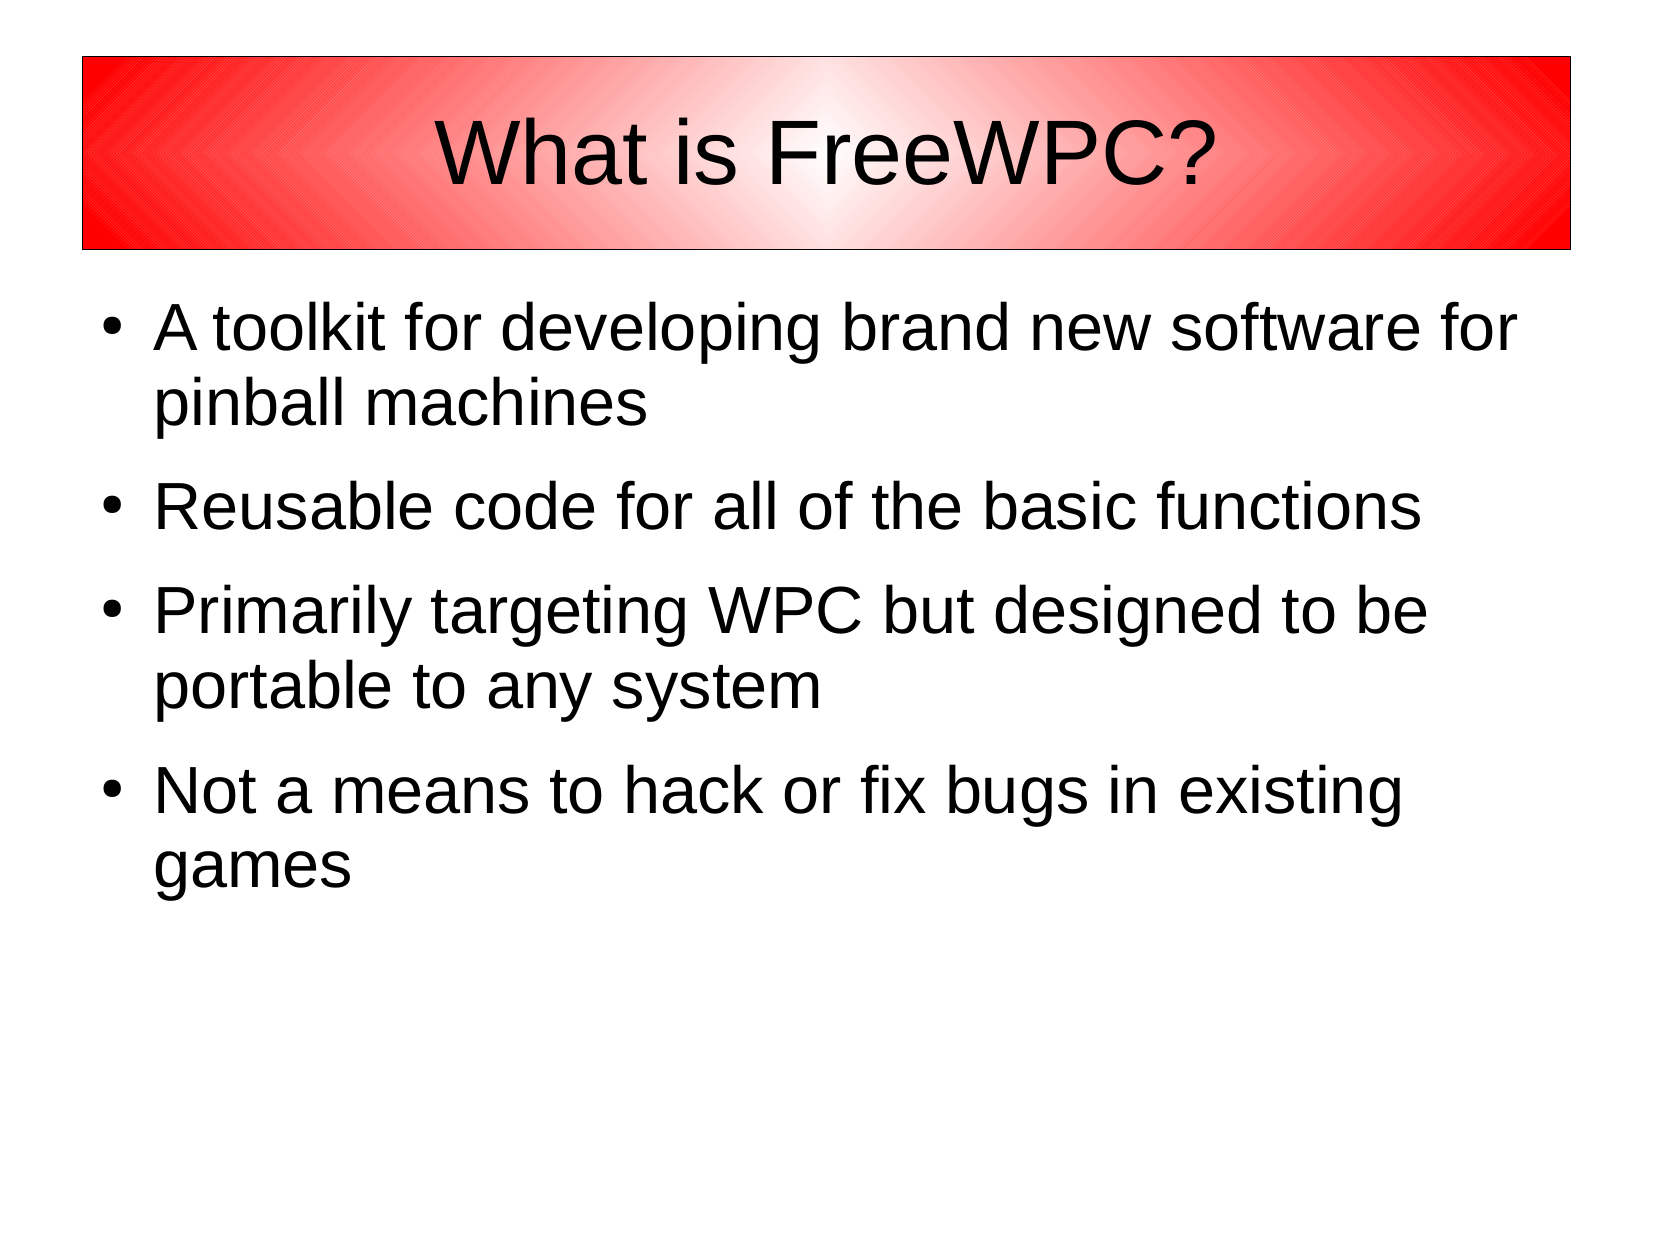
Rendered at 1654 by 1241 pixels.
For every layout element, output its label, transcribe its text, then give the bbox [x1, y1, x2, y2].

title What is FreeWPC? [82, 56, 1571, 250]
list A toolkit for developing brand new software for pinball machines Reusable code for all of the basic functions Primarily targeting WPC but designed to be portable to any system Not a means to hack or fix bugs in existing games [82, 290, 1571, 1094]
